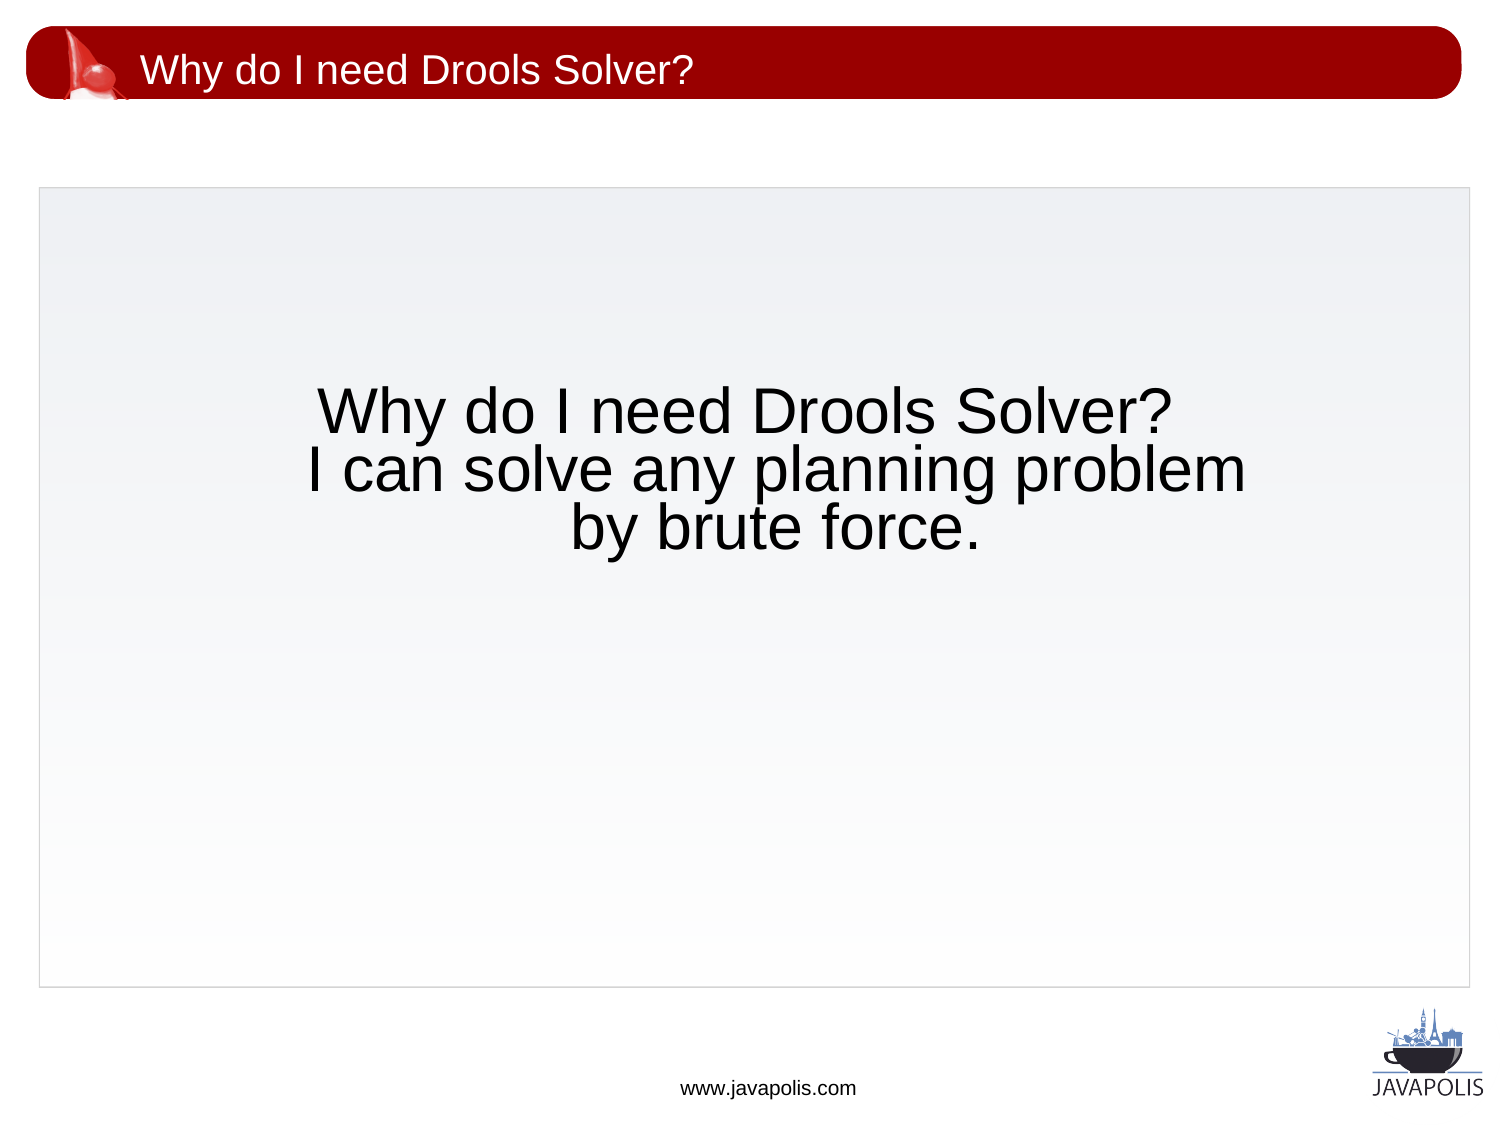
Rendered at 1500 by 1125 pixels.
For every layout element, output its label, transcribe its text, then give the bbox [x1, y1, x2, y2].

title Why do I need Drools Solver? [125, 0, 1450, 100]
text_box Why do I need Drools Solver? I can solve any planning problem by brute force. [162, 387, 1329, 598]
picture [62, 28, 125, 100]
picture [1366, 1006, 1500, 1125]
